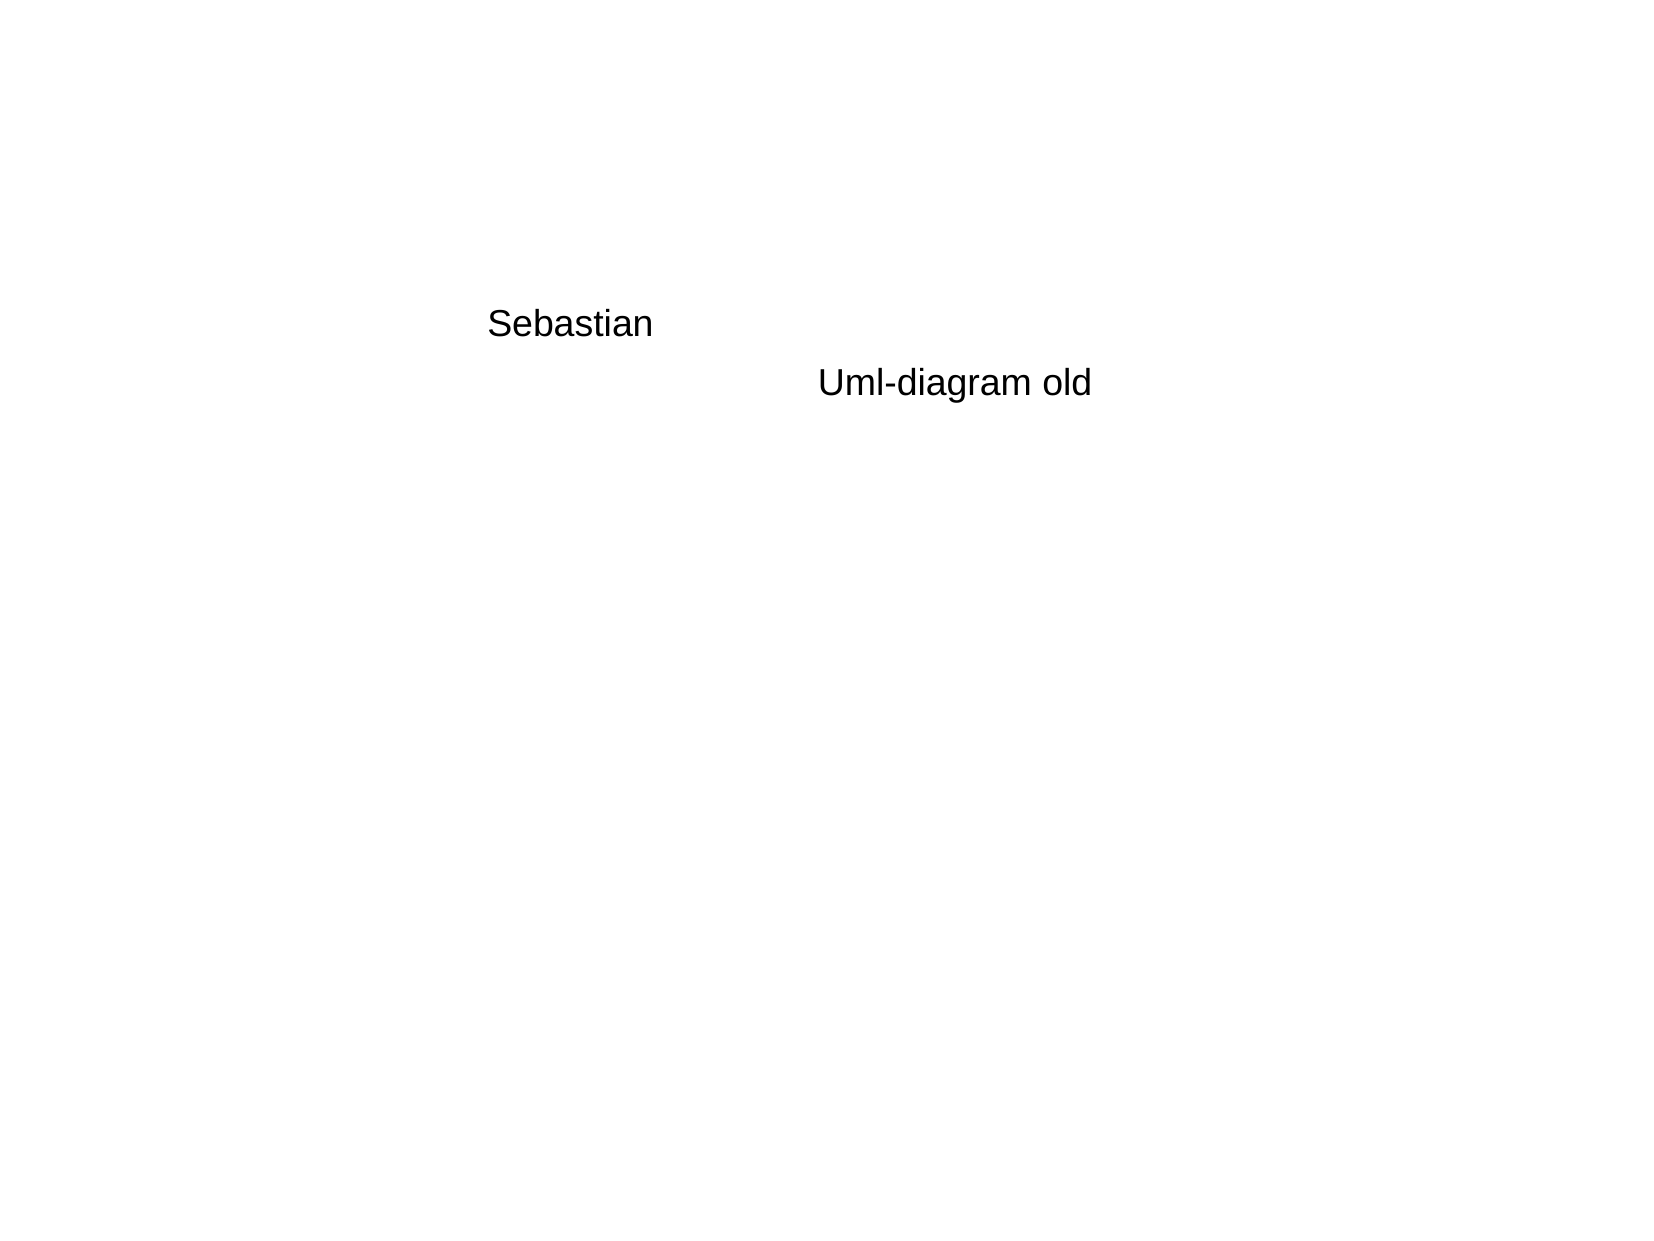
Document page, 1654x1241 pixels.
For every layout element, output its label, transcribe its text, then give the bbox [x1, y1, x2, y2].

text_box Sebastian [472, 295, 669, 353]
text_box Uml-diagram old [803, 354, 1108, 412]
